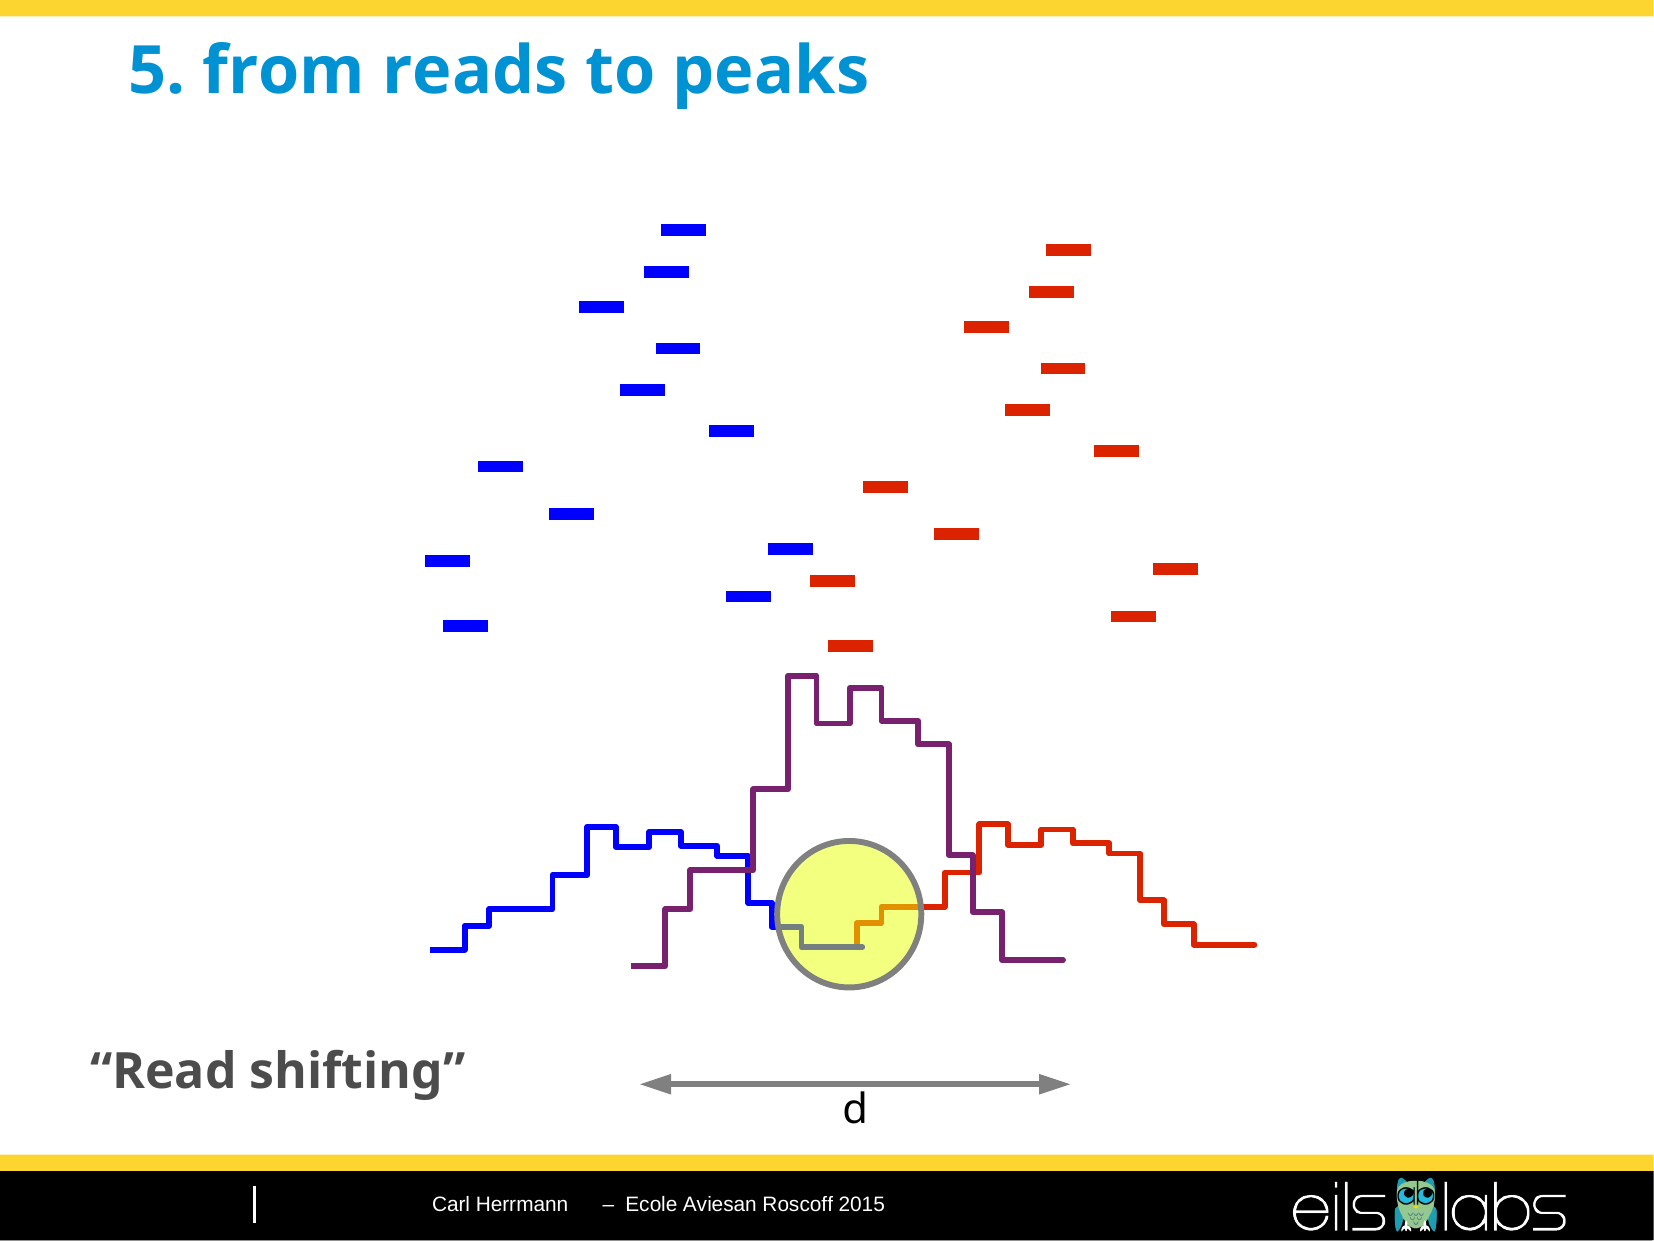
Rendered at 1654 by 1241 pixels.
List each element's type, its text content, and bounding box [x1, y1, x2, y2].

title 5. from reads to peaks [113, 18, 1602, 186]
picture [1292, 1177, 1566, 1232]
text_box “Read shifting” [75, 1027, 478, 1111]
text_box [777, 840, 922, 988]
